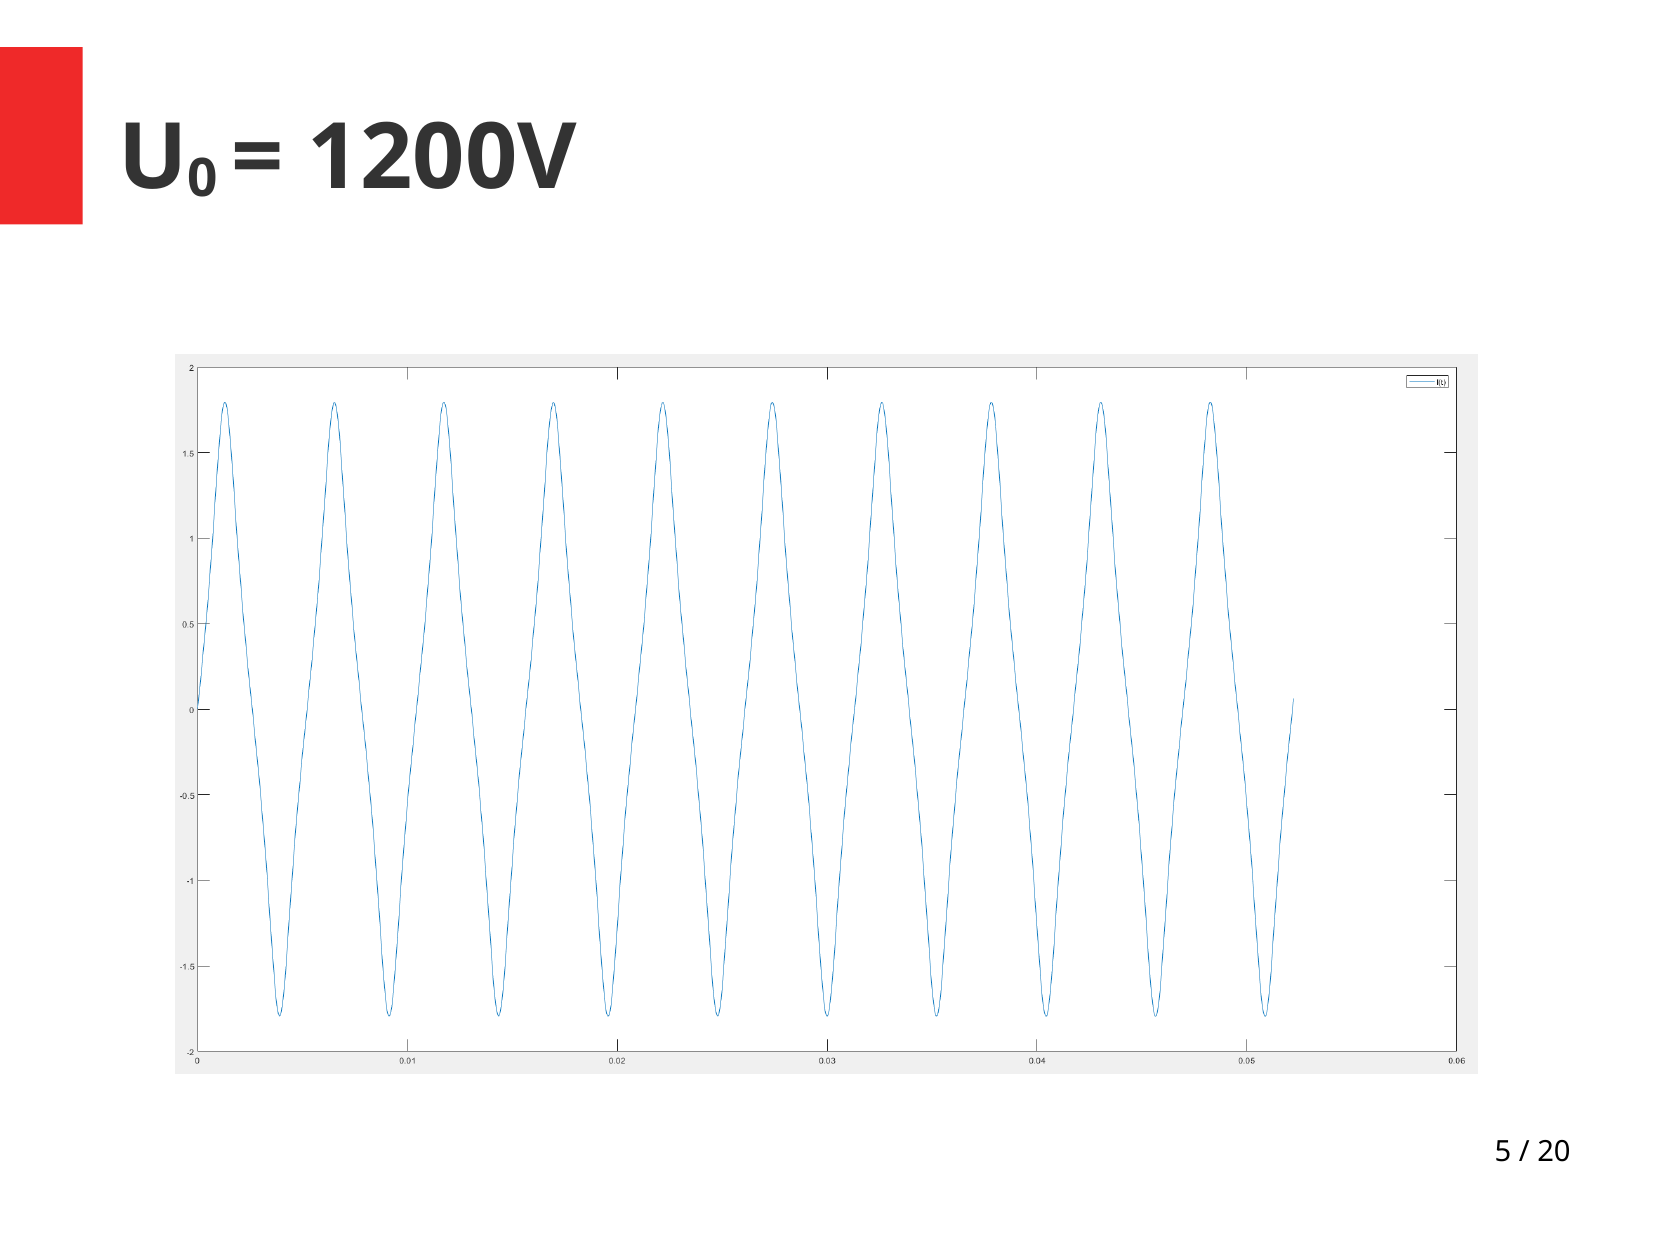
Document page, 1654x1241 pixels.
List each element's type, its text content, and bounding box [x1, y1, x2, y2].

title U0 = 1200V [118, 49, 1571, 257]
picture [175, 354, 1478, 1074]
